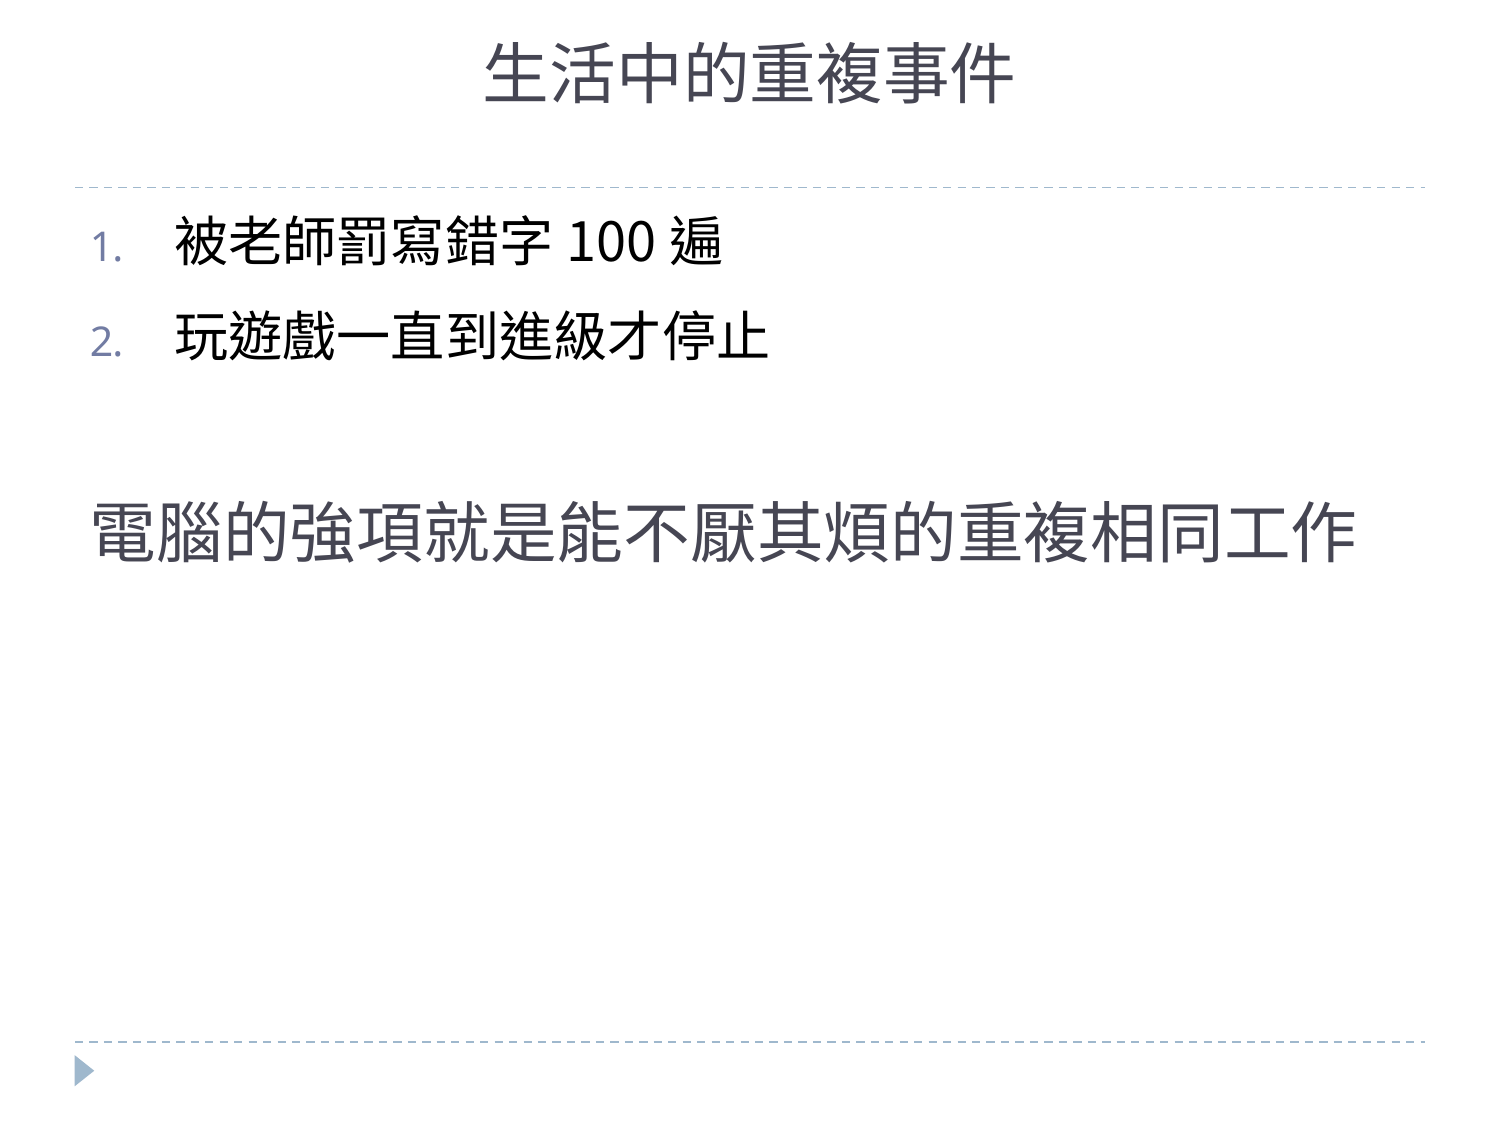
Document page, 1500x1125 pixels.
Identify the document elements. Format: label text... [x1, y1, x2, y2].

title 生活中的重複事件 [75, 24, 1425, 188]
list 被老師罰寫錯字100遍 玩遊戲一直到進級才停止 電腦的強項就是能不厭其煩的重複相同工作 [75, 200, 1425, 1010]
